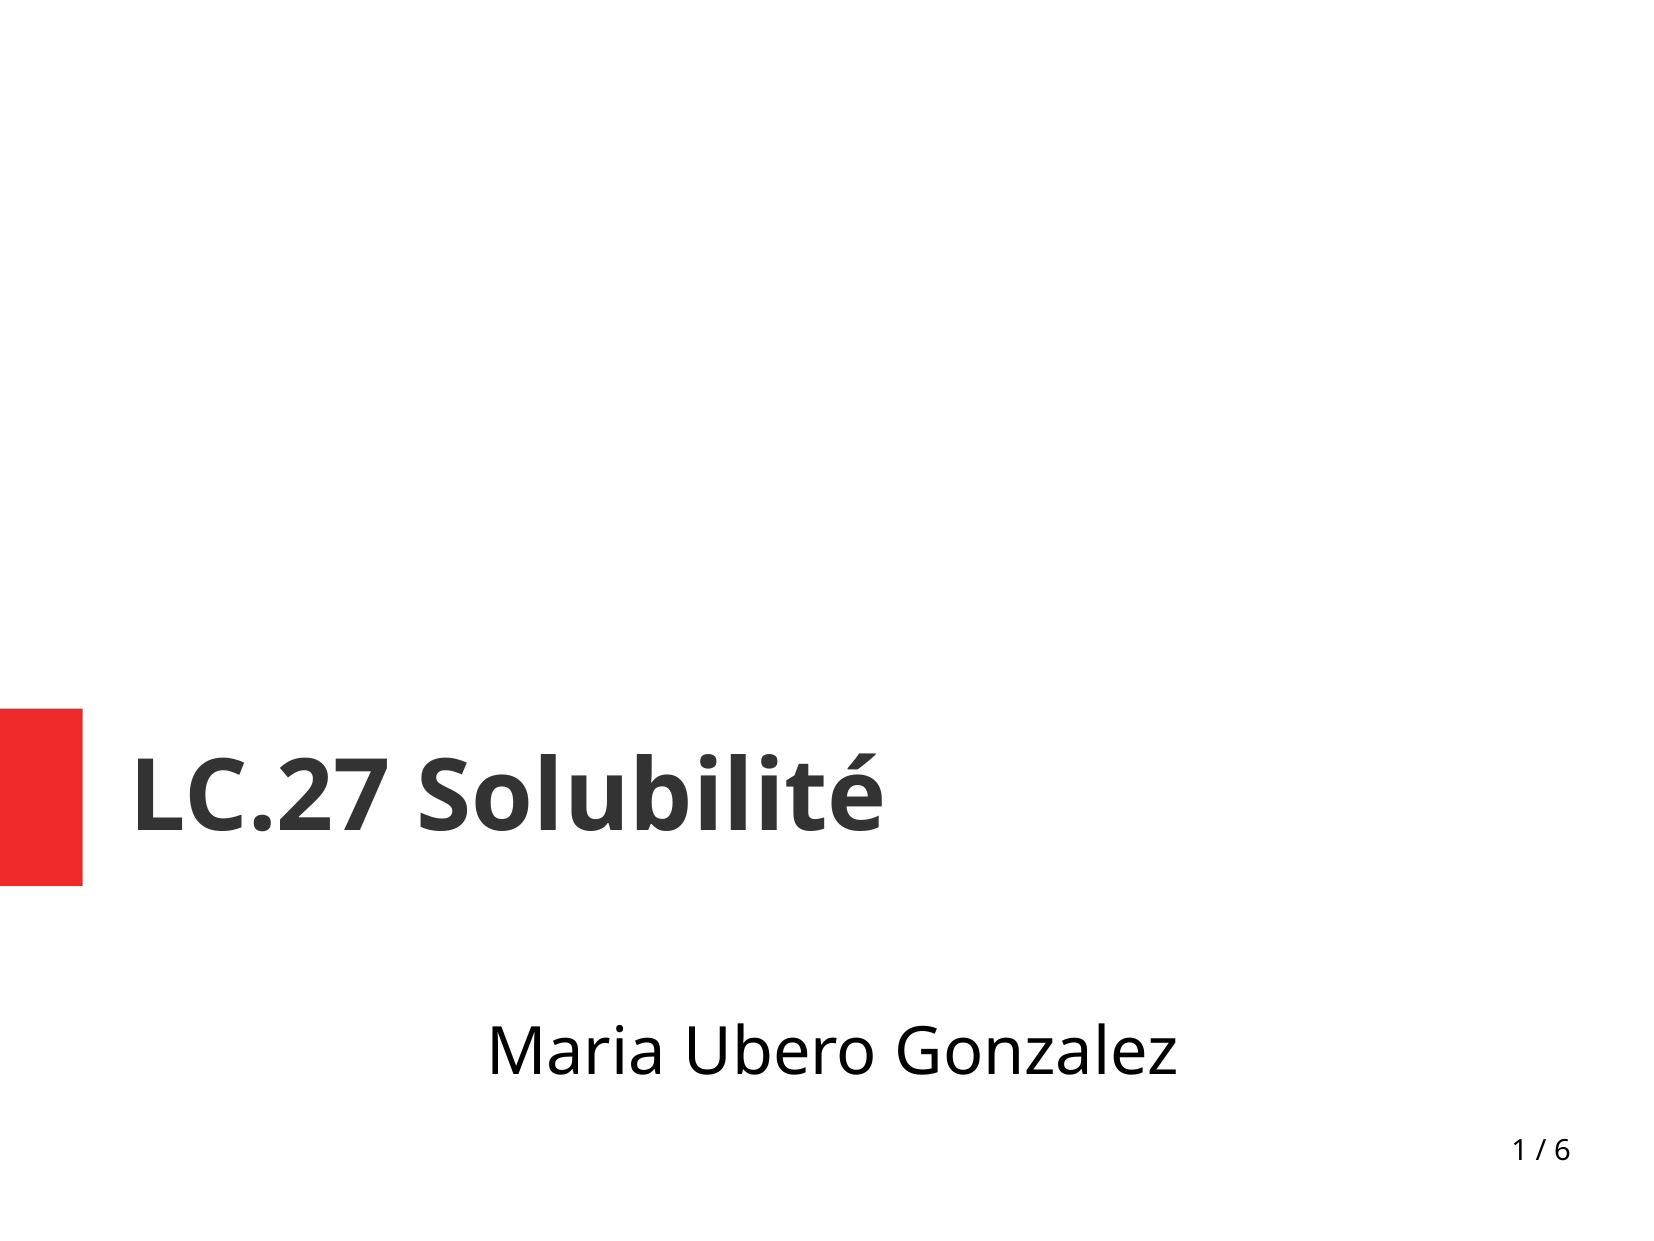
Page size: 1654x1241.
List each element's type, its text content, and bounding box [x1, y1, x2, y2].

subtitle Maria Ubero Gonzalez [129, 968, 1536, 1130]
title LC.27 Solubilité [129, 655, 1536, 928]
